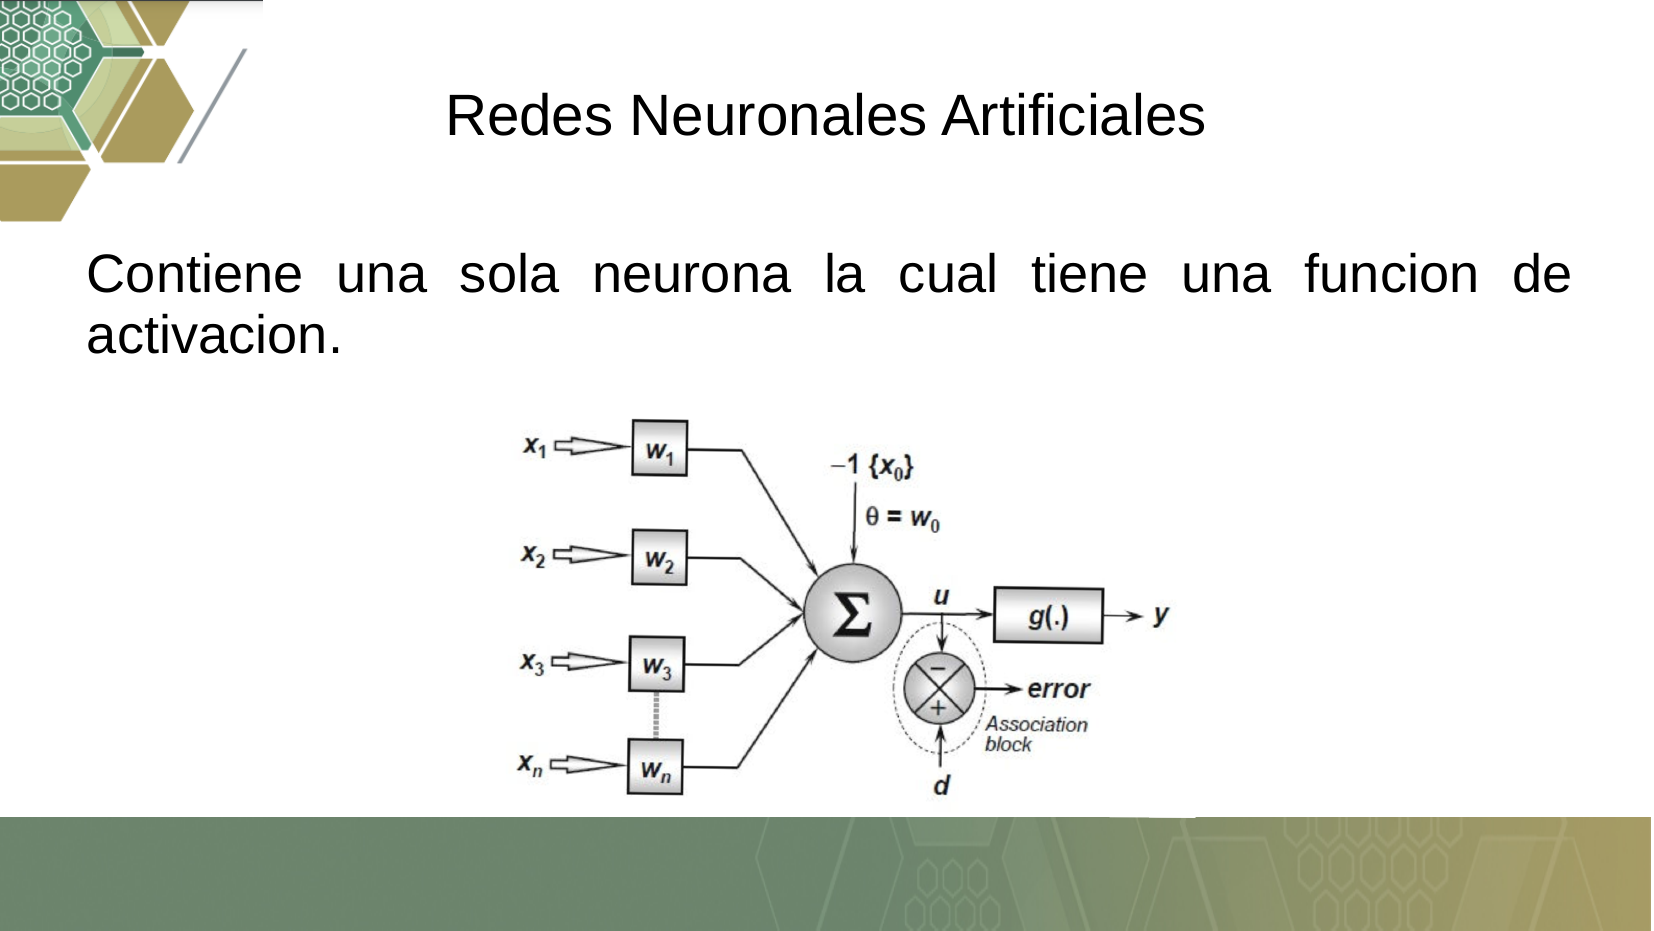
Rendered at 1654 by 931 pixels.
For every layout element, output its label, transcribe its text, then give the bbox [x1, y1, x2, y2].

subtitle Contiene una sola neurona la cual tiene una funcion de activacion. [86, 243, 1576, 365]
title Redes Neuronales Artificiales [82, 37, 1571, 193]
picture [0, 395, 1651, 931]
picture [0, 0, 263, 244]
